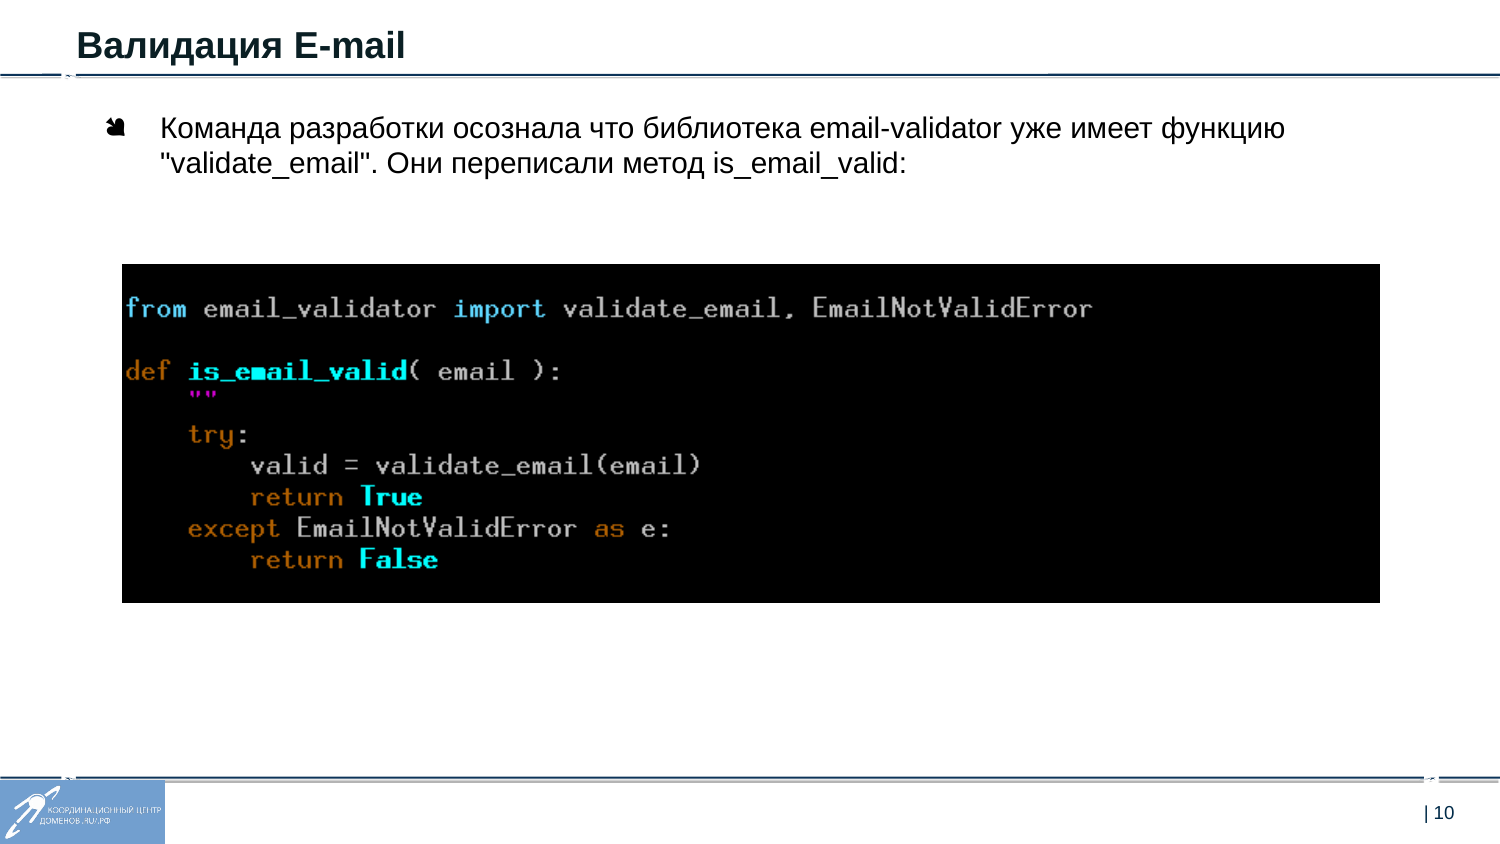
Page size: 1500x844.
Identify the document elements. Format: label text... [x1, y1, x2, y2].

picture [0, 779, 166, 844]
title Валидация E-mail [61, 5, 1376, 62]
list Команда разработки осознала что библиотека email-validator уже имеет функцию "validate_email". Они переписали метод is_email_valid: [70, 93, 1368, 656]
picture [122, 264, 1380, 603]
